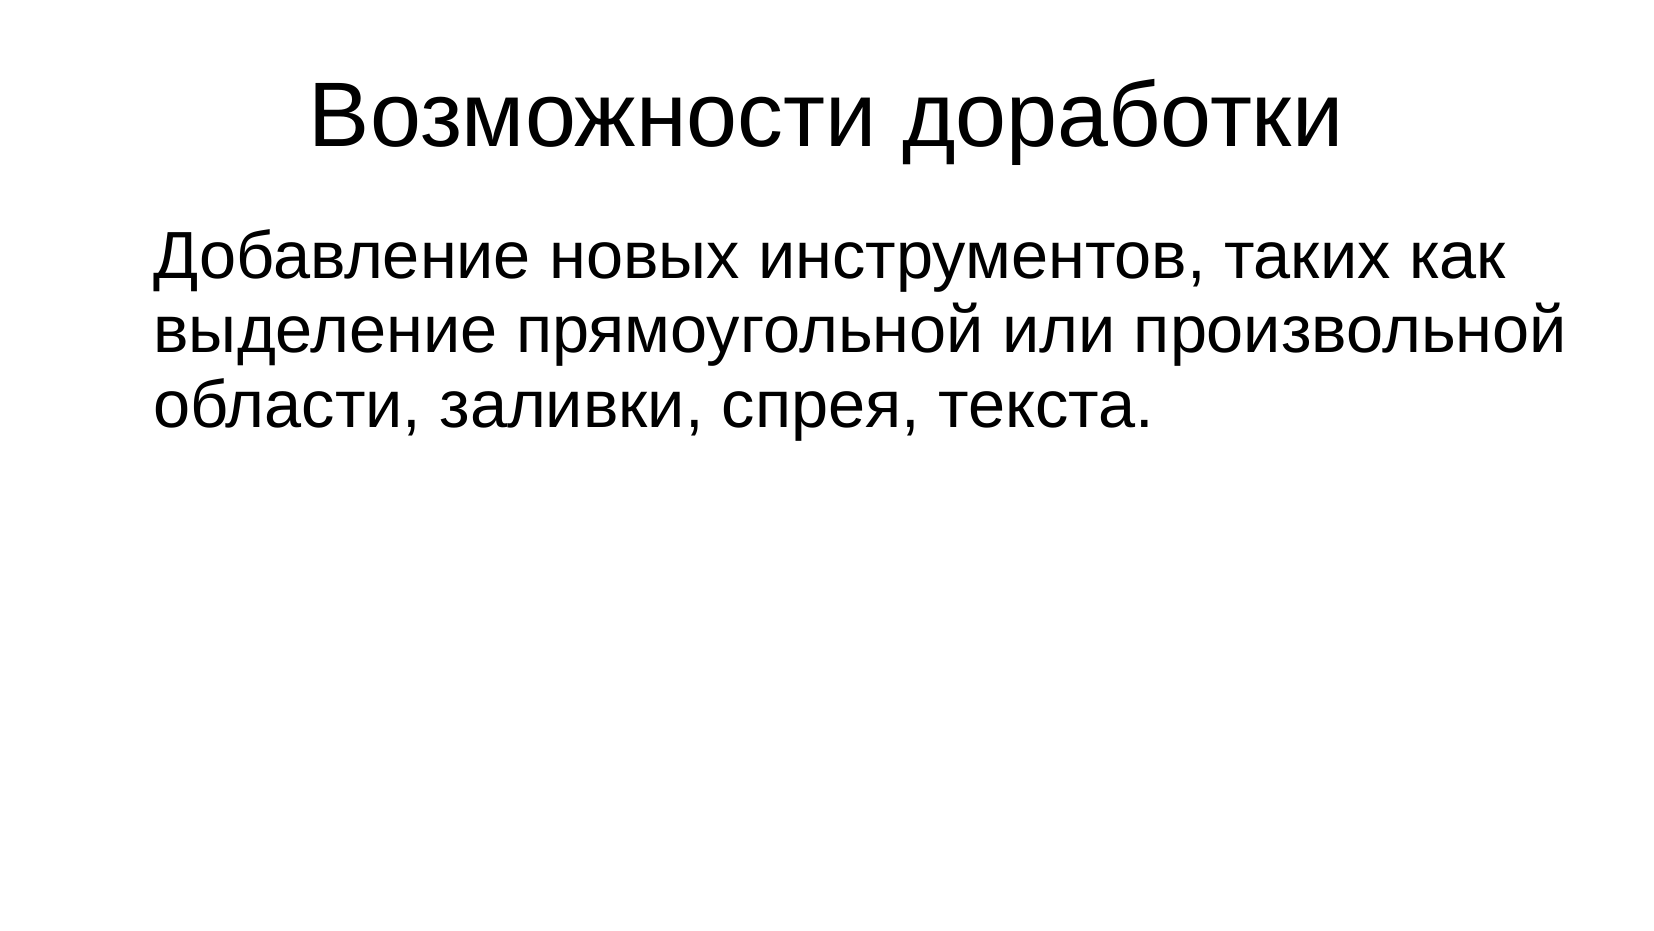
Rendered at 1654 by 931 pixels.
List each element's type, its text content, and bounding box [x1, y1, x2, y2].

list Добавление новых инструментов, таких как выделение прямоугольной или произвольной области, заливки, спрея, текста. [82, 217, 1571, 758]
title Возможности доработки [82, 37, 1571, 193]
